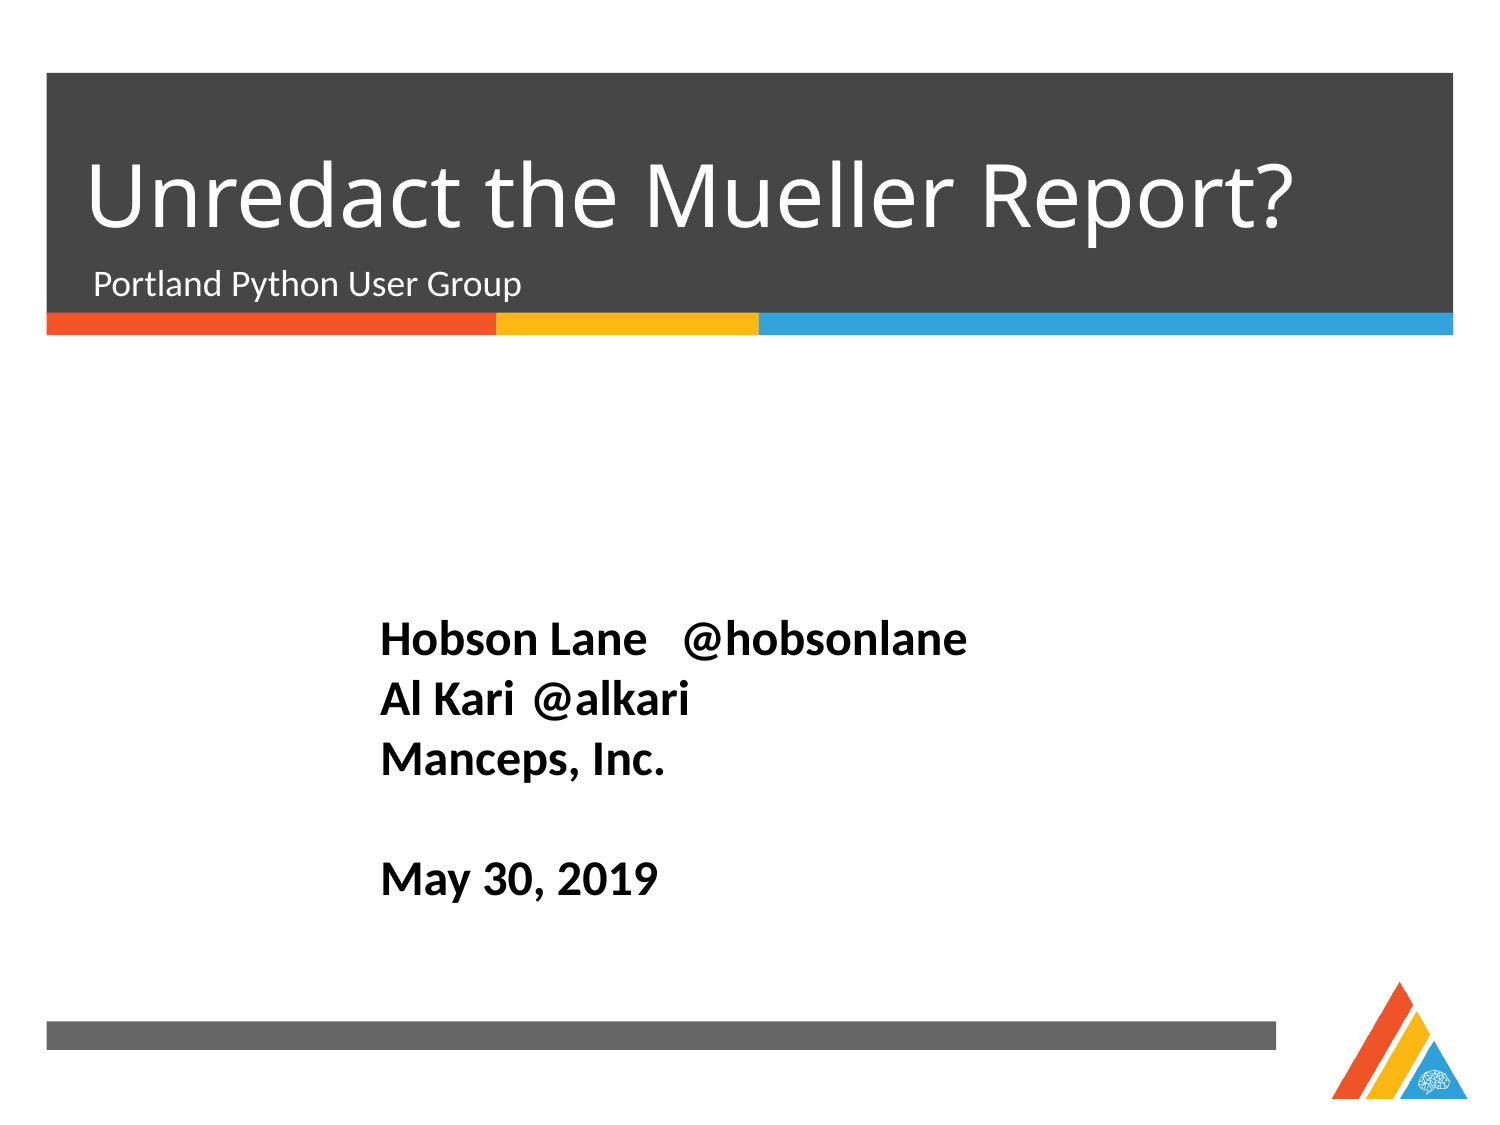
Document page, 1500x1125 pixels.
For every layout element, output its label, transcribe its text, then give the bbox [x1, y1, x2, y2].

subtitle Portland Python User Group [78, 251, 1351, 331]
title Unredact the Mueller Report? [69, 73, 1426, 253]
picture [1331, 981, 1468, 1099]
text_box Hobson Lane @hobsonlane Al Kari @alkari Manceps, Inc. May 30, 2019 [365, 597, 1037, 856]
